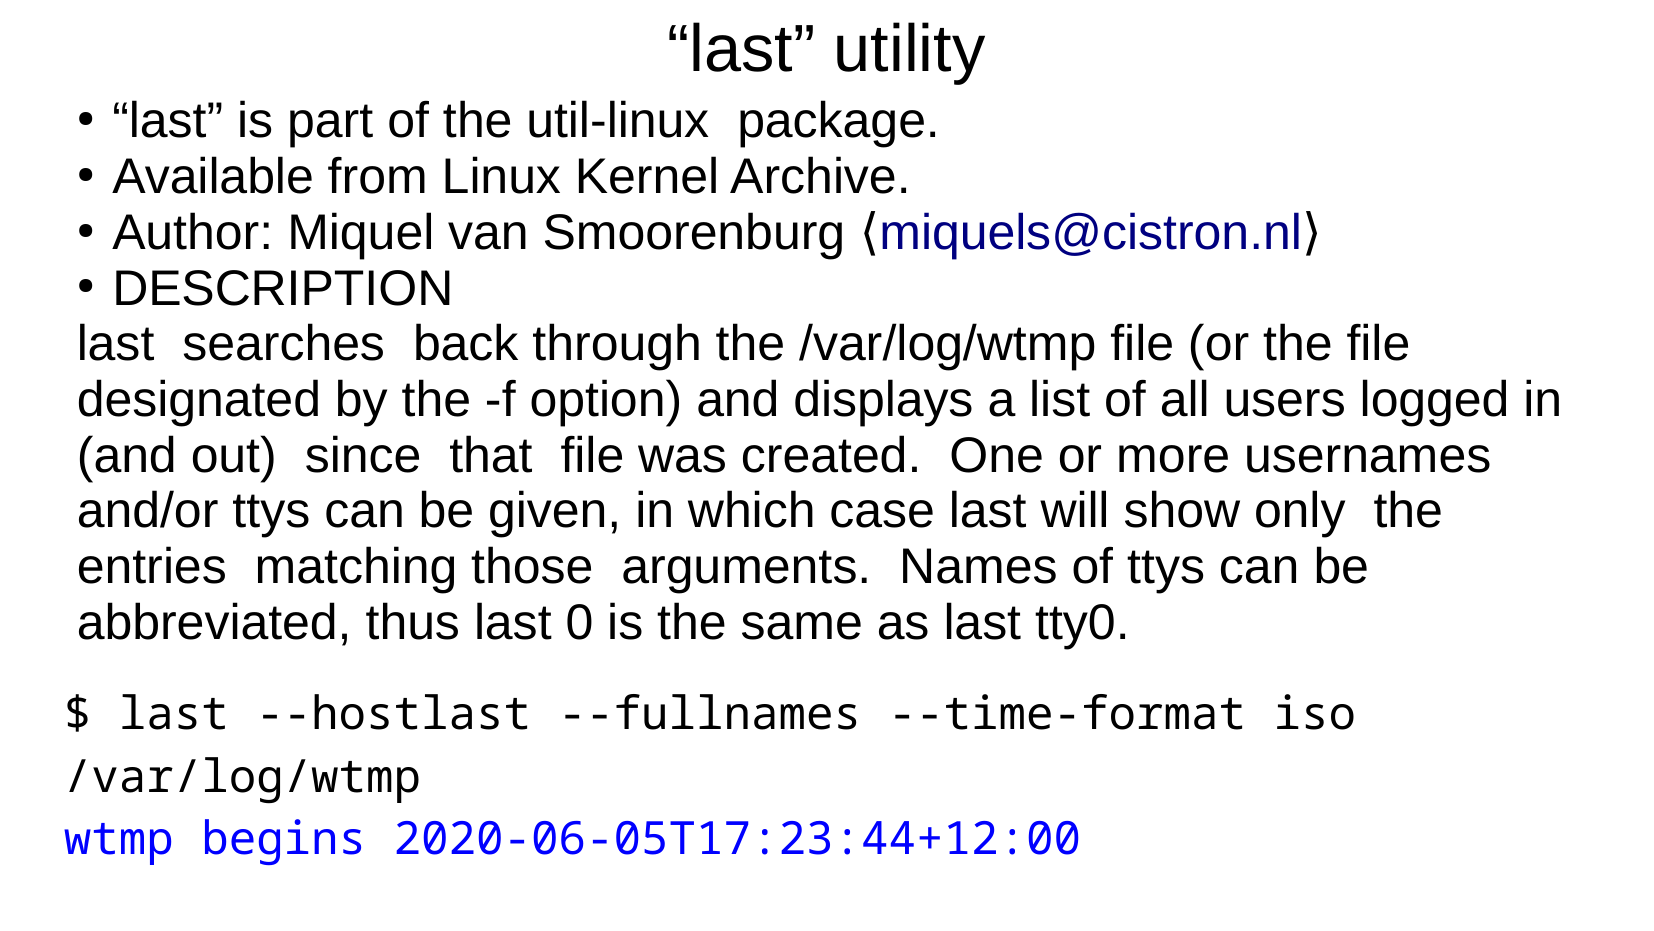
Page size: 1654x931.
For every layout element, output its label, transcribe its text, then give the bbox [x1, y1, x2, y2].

title “last” utility [82, 10, 1571, 86]
subtitle “last” is part of the util-linux package. Available from Linux Kernel Archive. Author: Miquel van Smoorenburg ⟨miquels@cistron.nl⟩ DESCRIPTION last searches back through the /var/log/wtmp file (or the file designated by the -f option) and displays a list of all users logged in (and out) since that file was created. One or more usernames and/or ttys can be given, in which case last will show only the entries matching those arguments. Names of ttys can be abbreviated, thus last 0 is the same as last tty0. [76, 92, 1565, 673]
text_box $ last --hostlast --fullnames --time-format iso /var/log/wtmp wtmp begins 2020-06-05T17:23:44+12:00 $ last --hostlast --fullnames --time-format iso /var/log/btmp wtmp begins 2020-06-05T17:23:44+12:00 [49, 673, 1619, 931]
